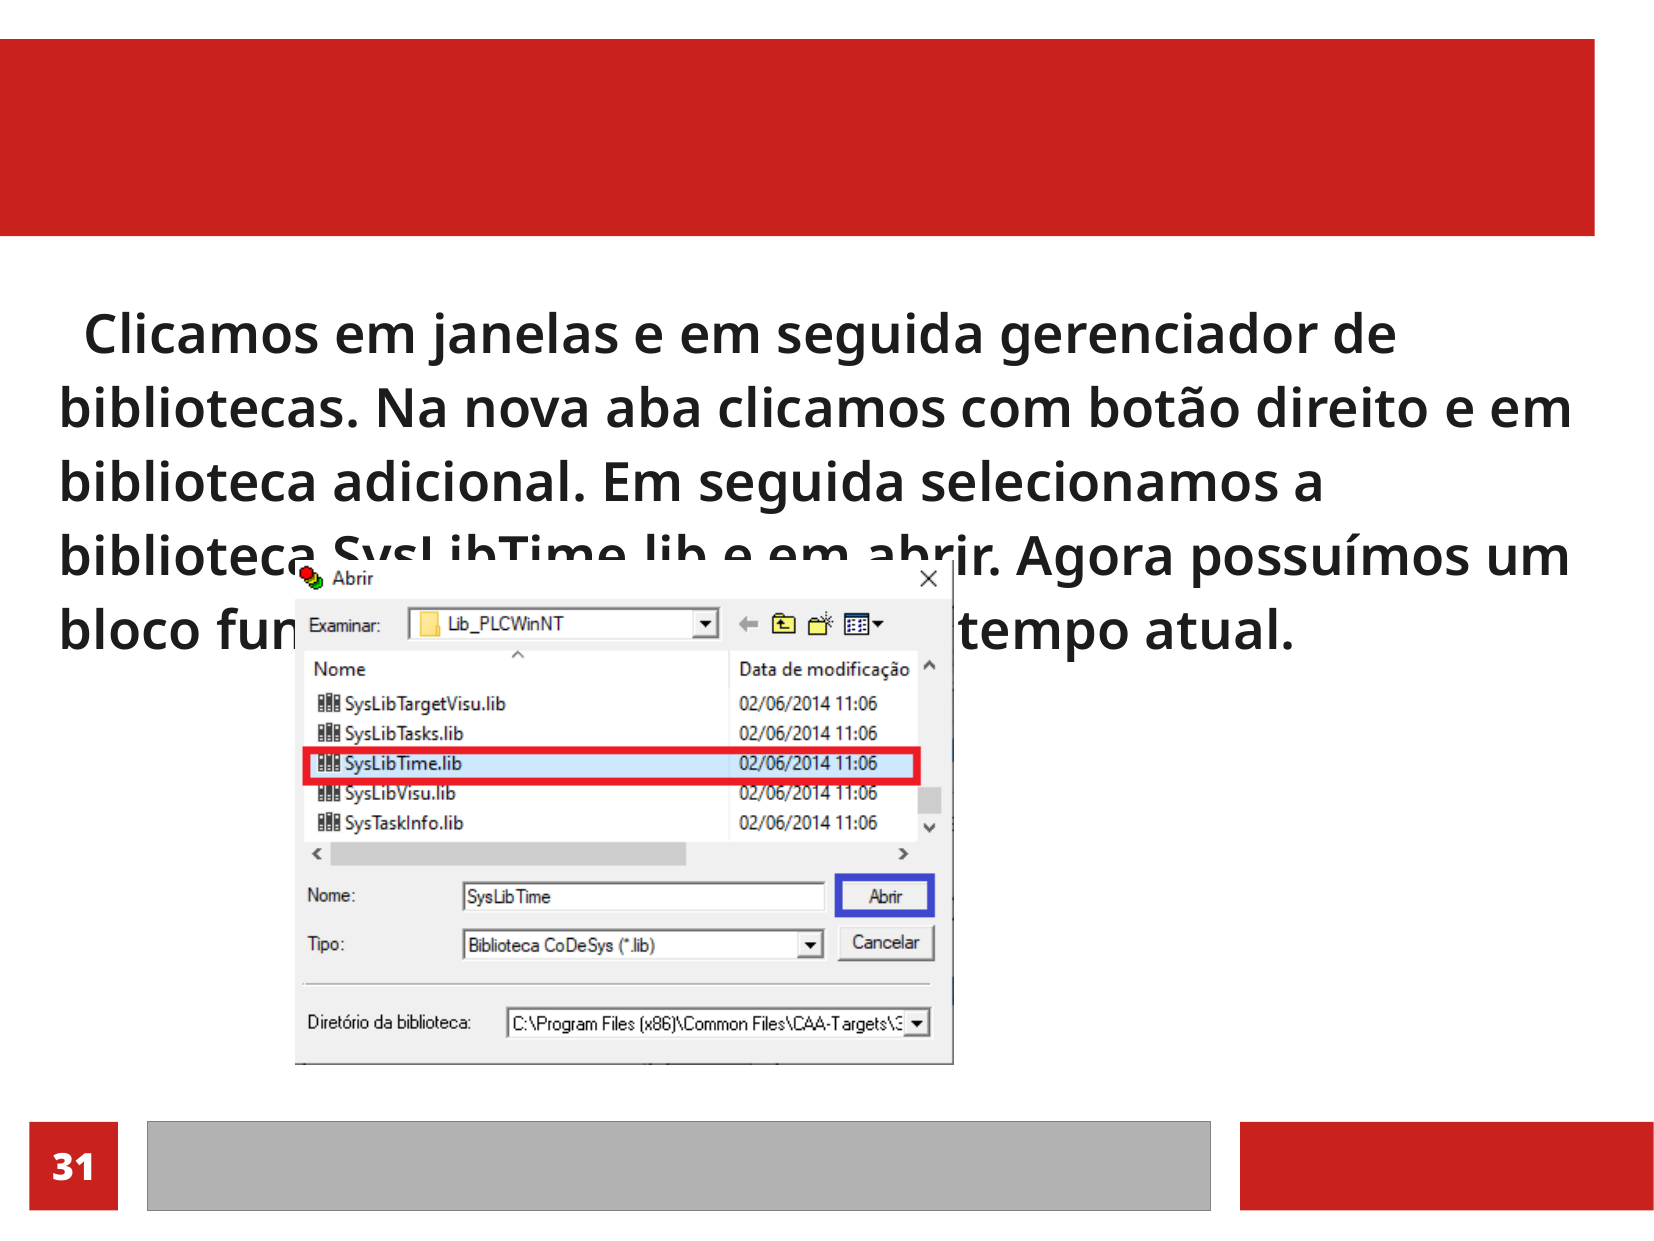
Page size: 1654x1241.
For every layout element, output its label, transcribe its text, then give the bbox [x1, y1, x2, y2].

list Clicamos em janelas e em seguida gerenciador de bibliotecas. Na nova aba clicamos com botão direito e em biblioteca adicional. Em seguida selecionamos a biblioteca SysLibTime.lib e em abrir. Agora possuímos um bloco funcional capaz de nos da o tempo atual. [58, 295, 1595, 1063]
picture [295, 560, 954, 1065]
